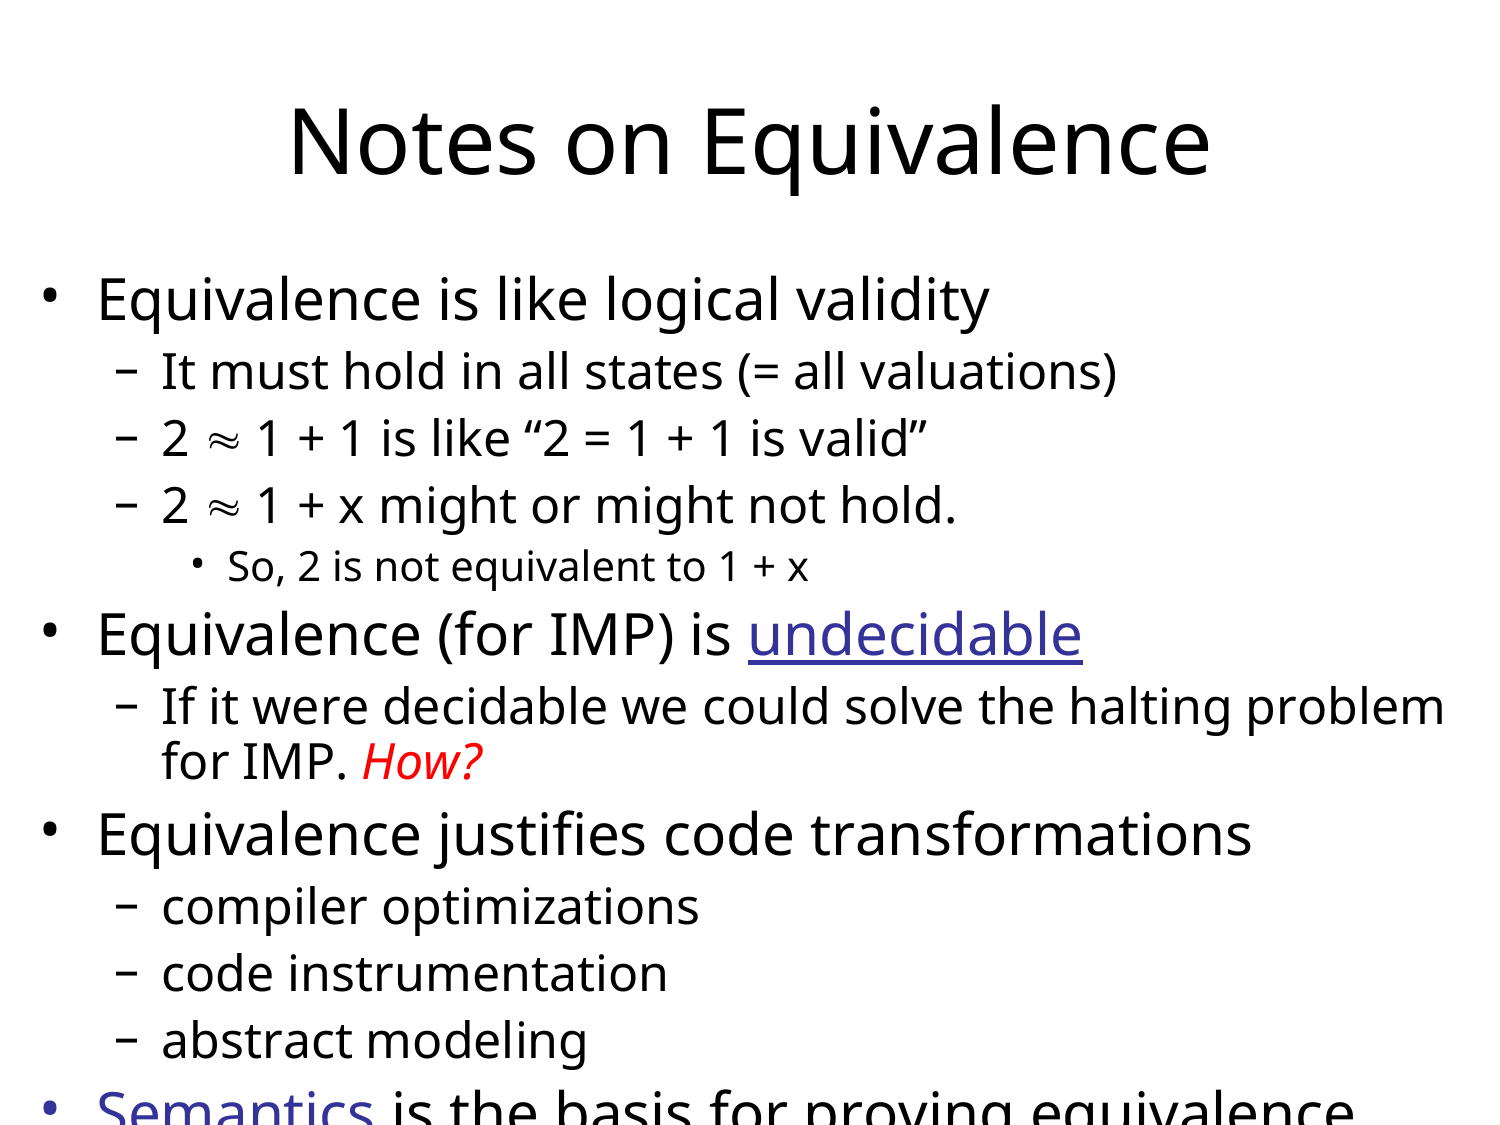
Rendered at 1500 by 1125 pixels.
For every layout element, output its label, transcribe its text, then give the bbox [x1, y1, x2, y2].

list Equivalence is like logical validity It must hold in all states (= all valuations) 2  1 + 1 is like “2 = 1 + 1 is valid” 2  1 + x might or might not hold. So, 2 is not equivalent to 1 + x Equivalence (for IMP) is undecidable If it were decidable we could solve the halting problem for IMP. How? Equivalence justifies code transformations compiler optimizations code instrumentation abstract modeling Semantics is the basis for proving equivalence [24, 262, 1476, 1101]
title Notes on Equivalence [75, 45, 1426, 233]
